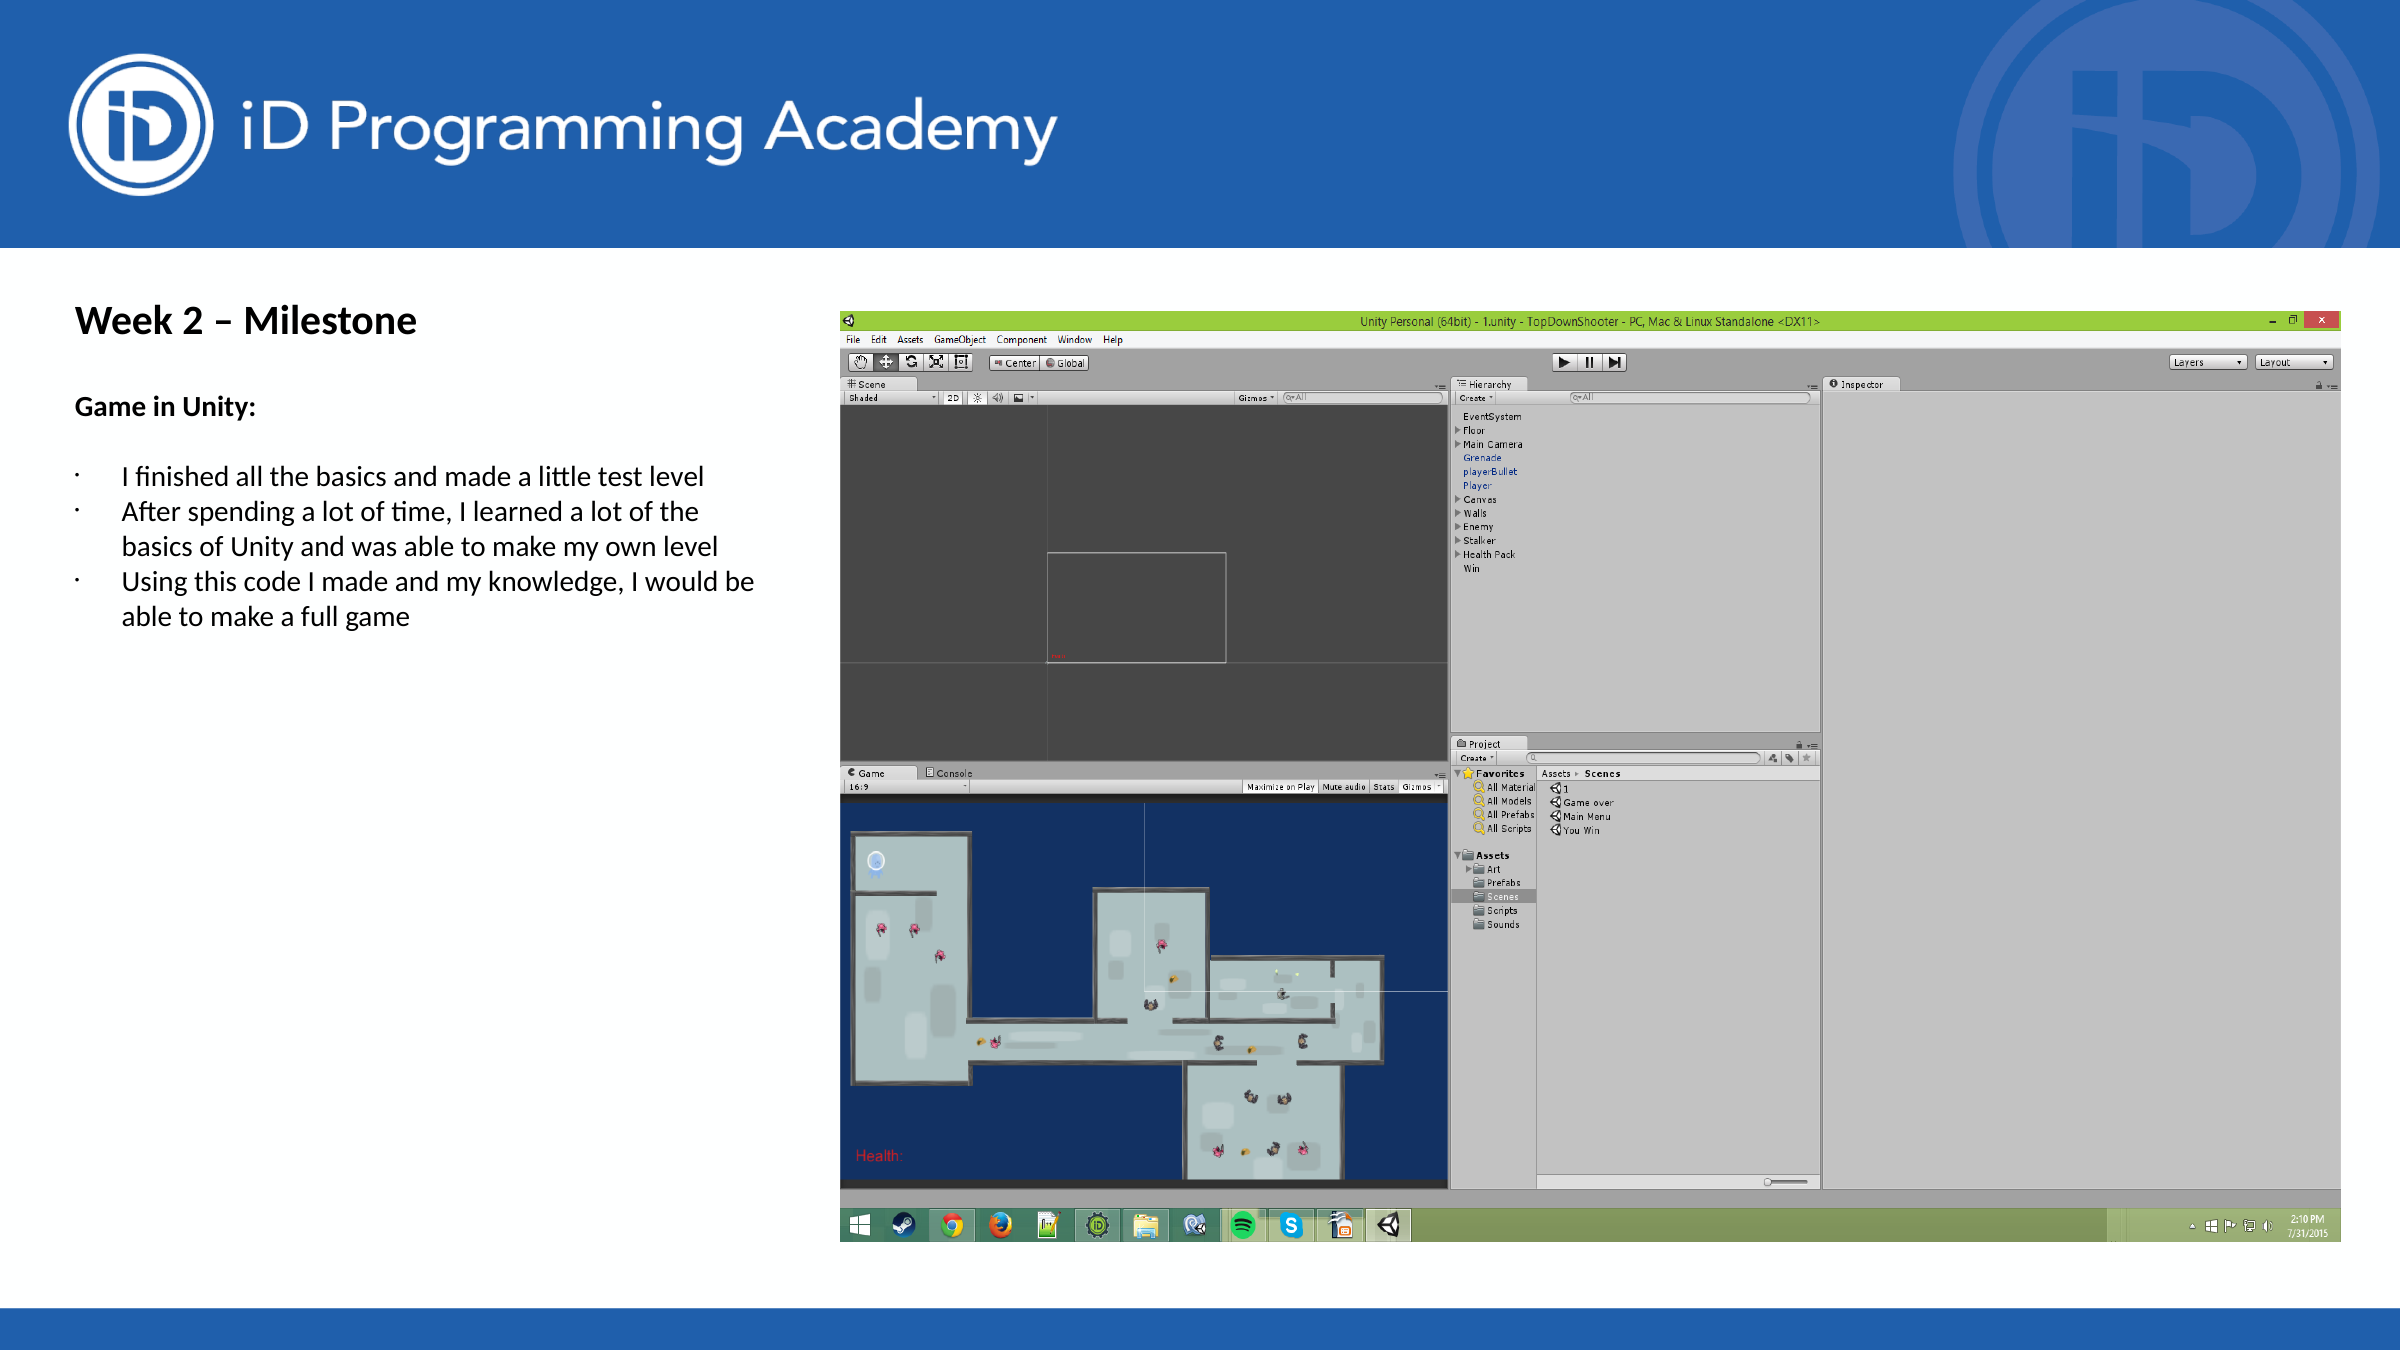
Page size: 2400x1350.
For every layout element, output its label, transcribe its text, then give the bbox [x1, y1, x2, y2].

picture [0, 0, 2400, 1350]
text_box Week 2 – Milestone Game in Unity: I finished all the basics and made a little test level After spending a lot of time, I learned a lot of the basics of Unity and was able to make my own level Using this code I made and my knowledge, I would be able to make a full game [60, 285, 780, 640]
